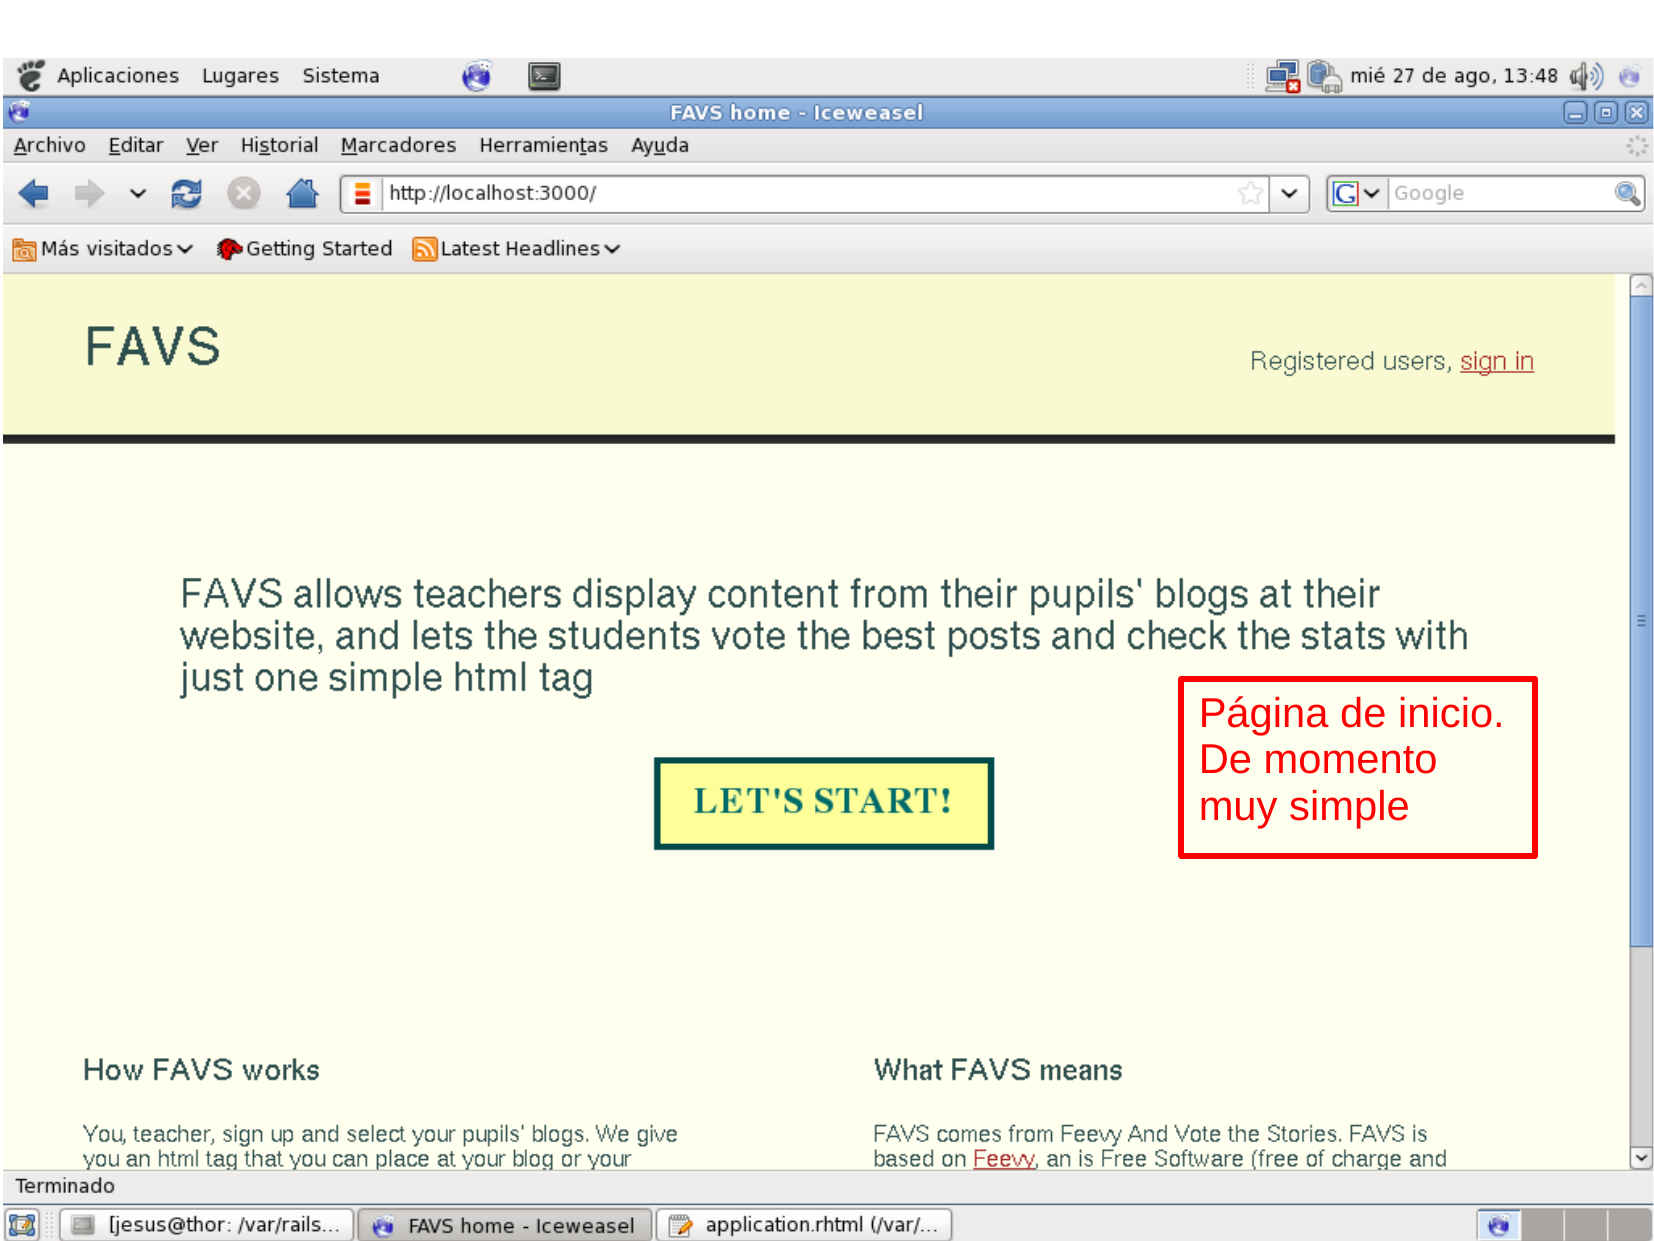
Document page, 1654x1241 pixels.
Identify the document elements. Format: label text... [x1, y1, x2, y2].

text_box Página de inicio. De momento muy simple [1181, 679, 1536, 856]
picture [3, 58, 1654, 1241]
